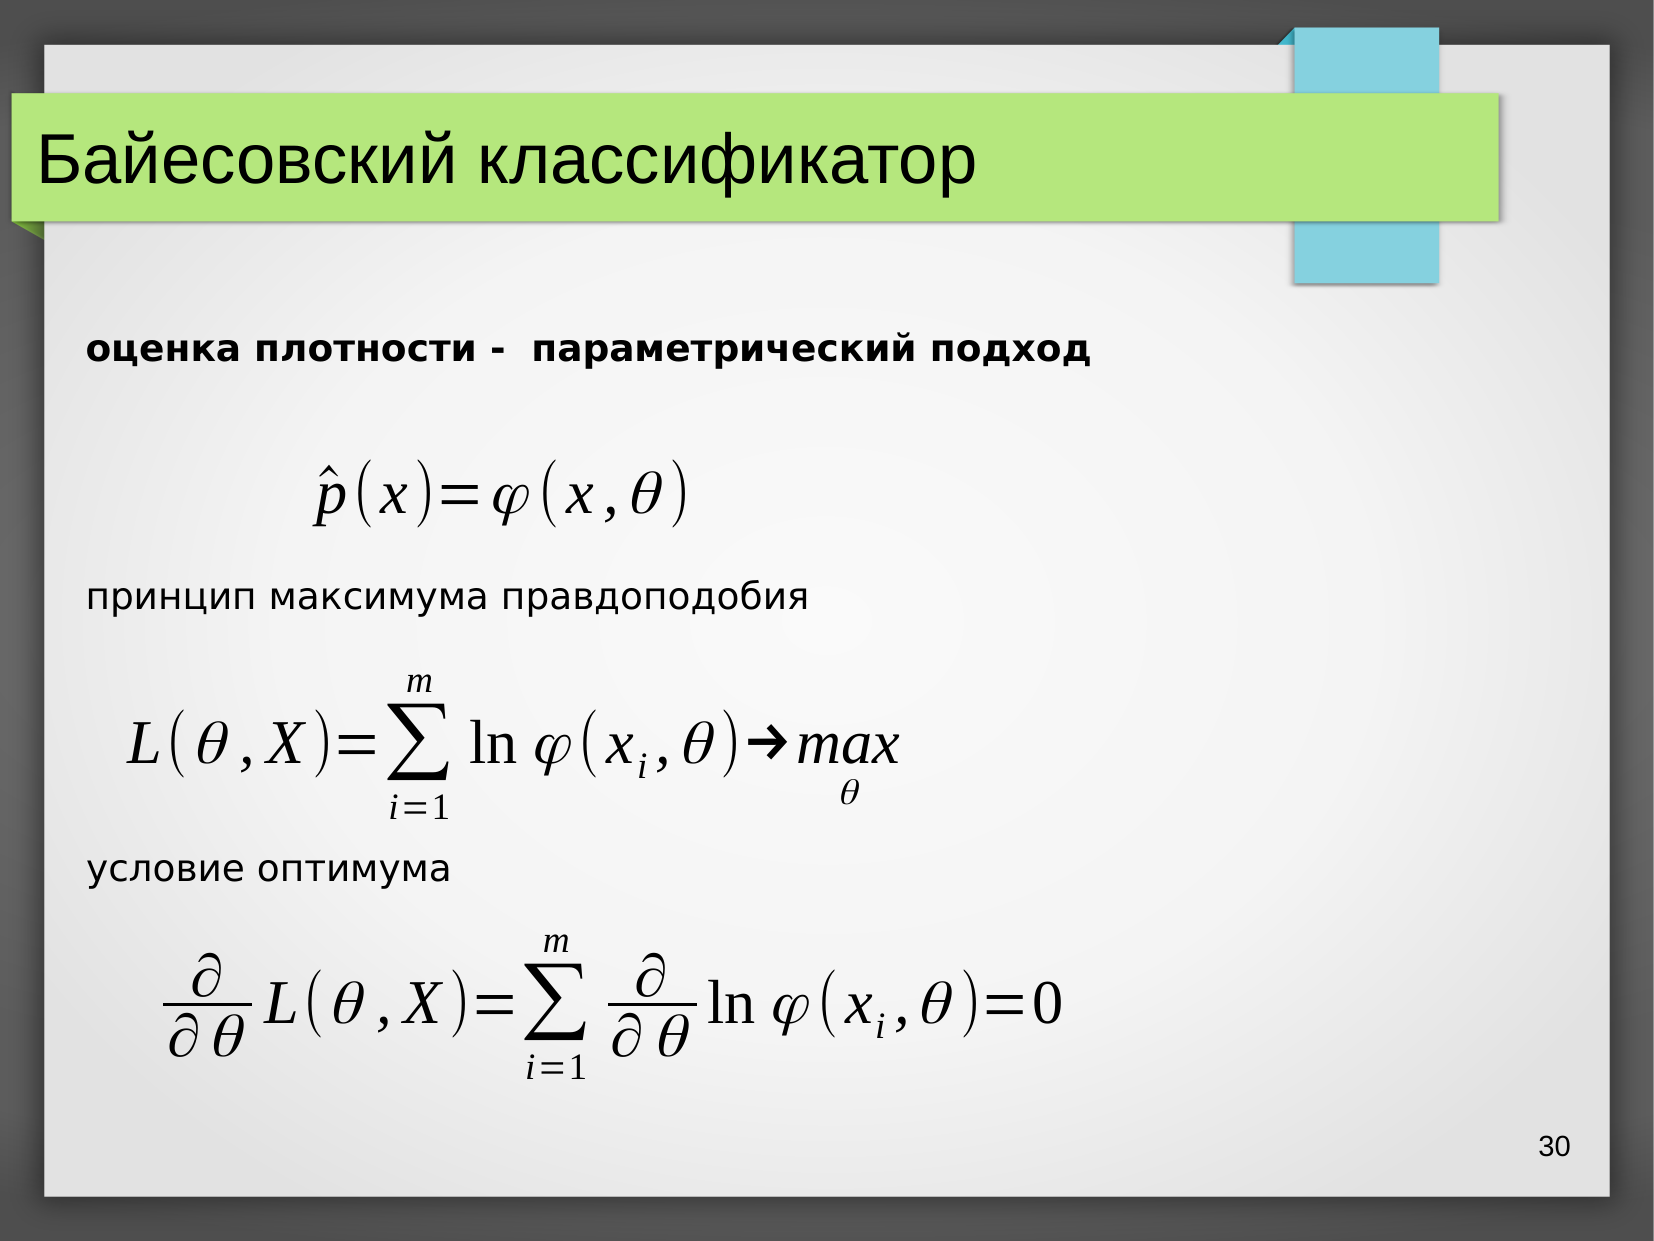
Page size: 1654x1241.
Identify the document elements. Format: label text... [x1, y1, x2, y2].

chart [118, 658, 910, 827]
chart [153, 918, 1071, 1087]
text_box принцип максимума правдоподобия [70, 567, 886, 626]
chart [303, 456, 697, 532]
text_box условие оптимума [71, 839, 886, 898]
picture [0, 0, 1654, 1241]
text_box оценка плотности - параметрический подход [70, 318, 1548, 421]
title Байесовский классификатор [35, 118, 1489, 200]
